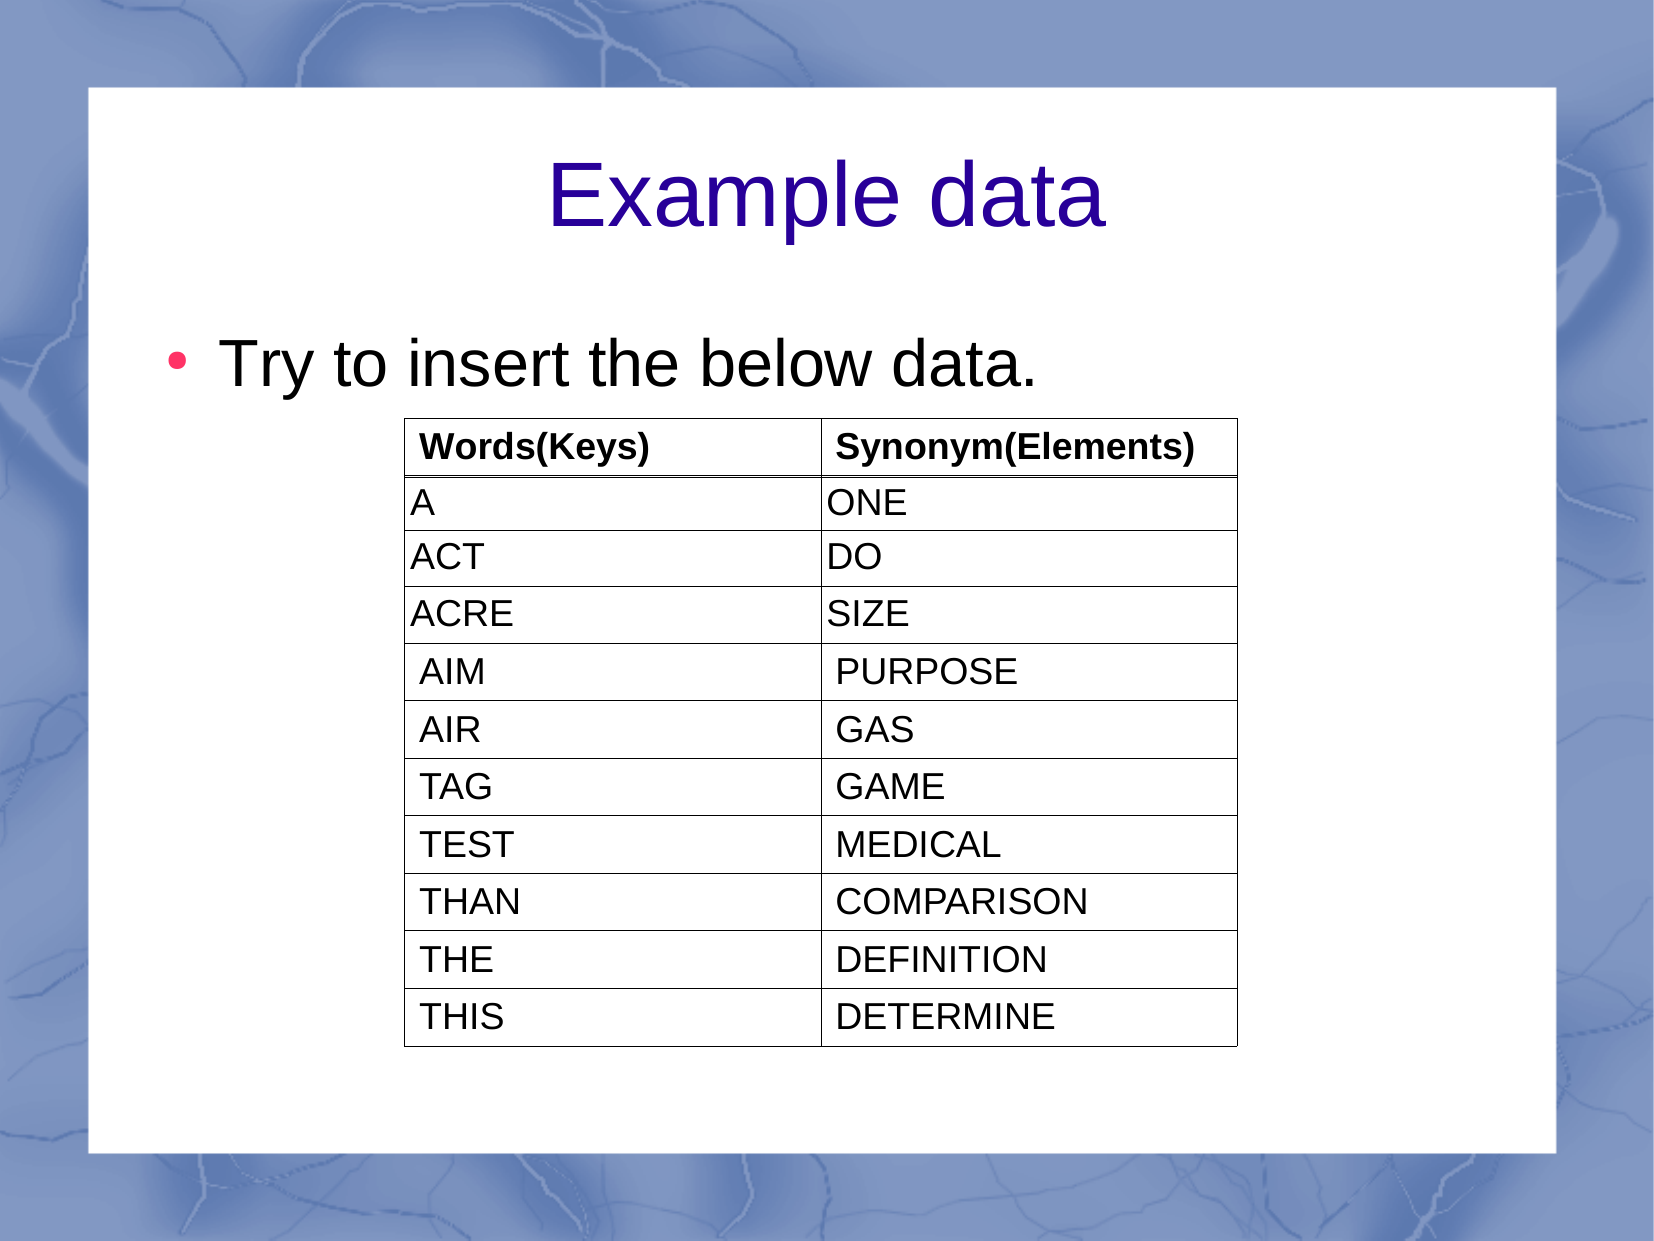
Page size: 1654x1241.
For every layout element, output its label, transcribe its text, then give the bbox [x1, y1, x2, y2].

picture [0, 0, 1654, 1241]
table_cell ACRE [405, 587, 821, 643]
table_cell DETERMINE [822, 989, 1237, 1046]
table_cell DEFINITION [822, 931, 1237, 988]
table_cell TAG [405, 759, 821, 815]
table_cell A [405, 478, 821, 530]
table_header Words(Keys) [405, 419, 821, 475]
table_cell MEDICAL [822, 816, 1237, 873]
table_cell TEST [405, 816, 821, 873]
table_cell ONE [822, 478, 1237, 530]
table_cell COMPARISON [822, 874, 1237, 930]
table_cell SIZE [822, 587, 1237, 643]
table_cell THIS [405, 989, 821, 1046]
table_header Synonym(Elements) [822, 419, 1237, 475]
table_cell THAN [405, 874, 821, 930]
table_cell PURPOSE [822, 644, 1237, 700]
table_cell THE [405, 931, 821, 988]
table_cell AIM [405, 644, 821, 700]
list Try to insert the below data. [147, 325, 1506, 996]
table_cell DO [822, 531, 1237, 586]
table_cell AIR [405, 701, 821, 758]
table_cell ACT [405, 531, 821, 586]
table_cell GAS [822, 701, 1237, 758]
table_cell GAME [822, 759, 1237, 815]
title Example data [118, 98, 1536, 291]
